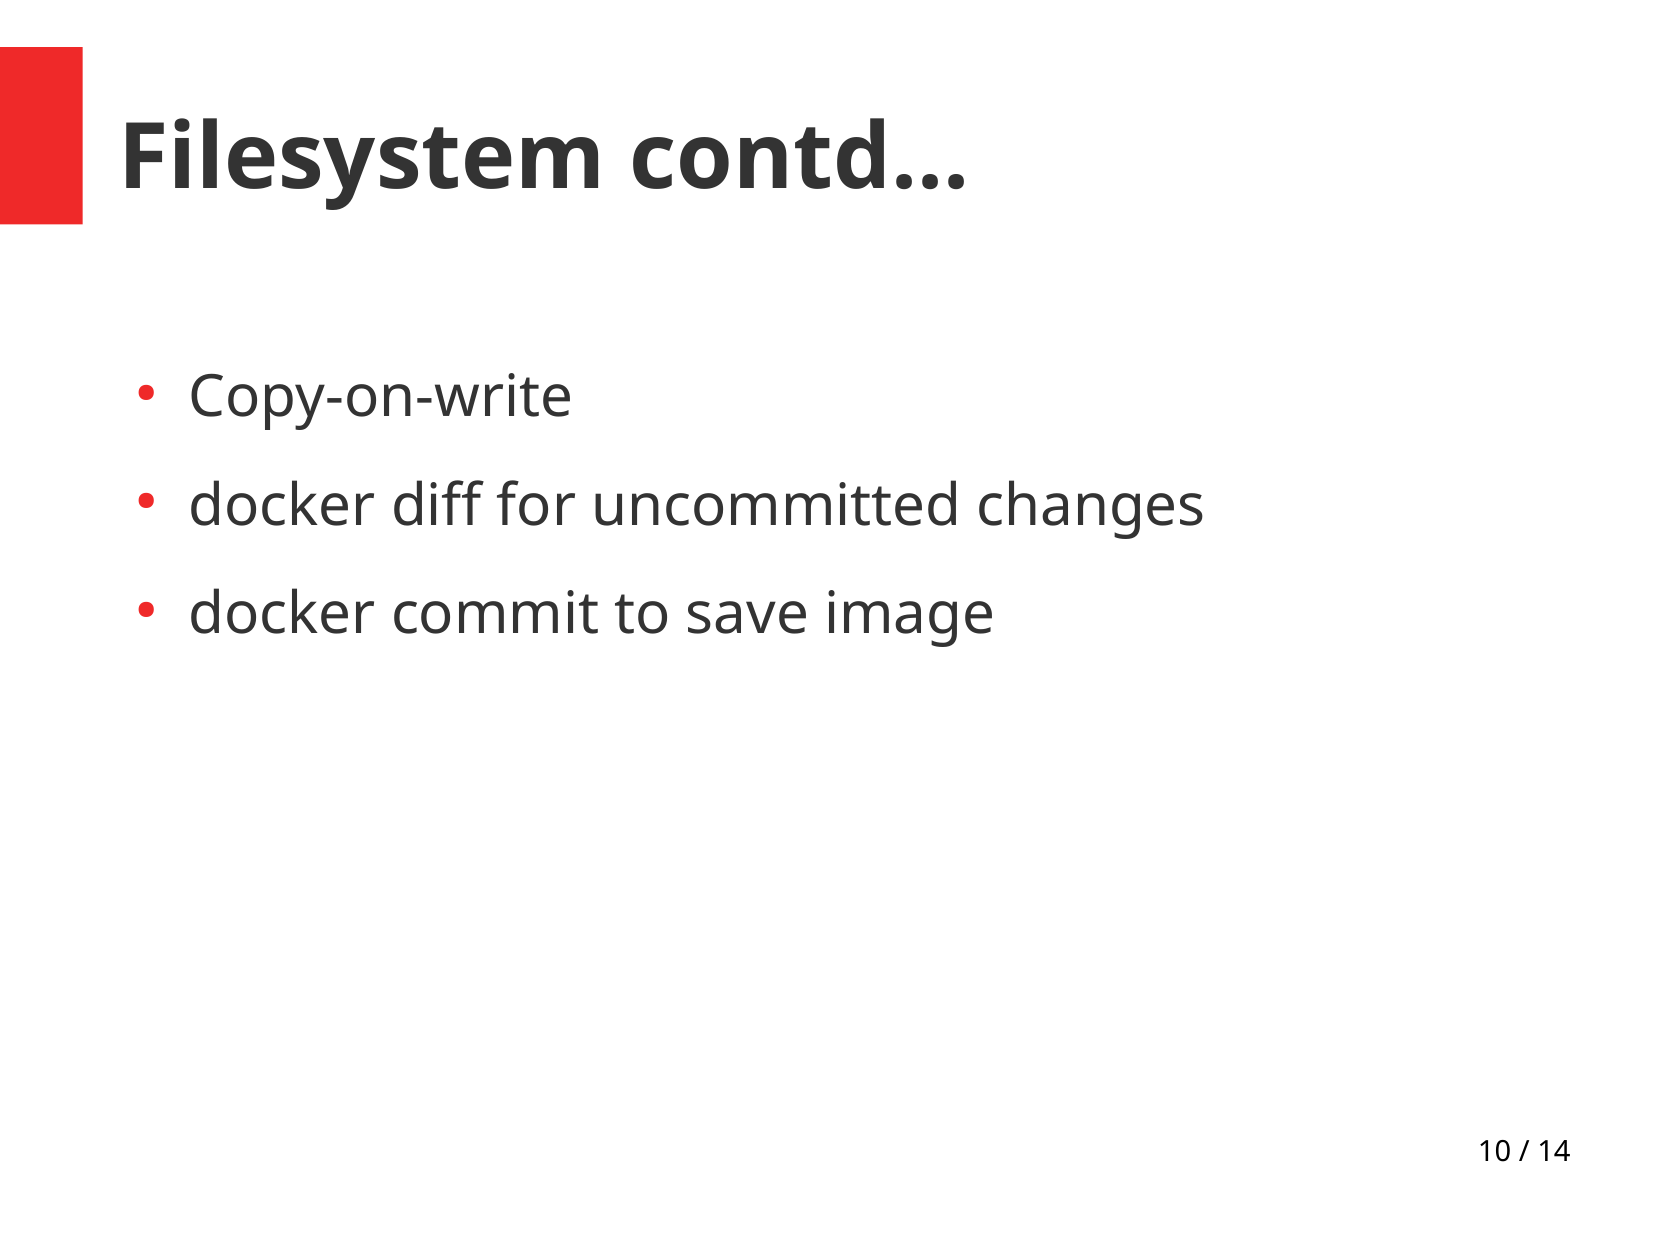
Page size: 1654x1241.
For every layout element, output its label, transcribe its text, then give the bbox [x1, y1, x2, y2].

list Copy-on-write docker diff for uncommitted changes docker commit to save image [118, 354, 1536, 1074]
title Filesystem contd... [118, 49, 1571, 257]
